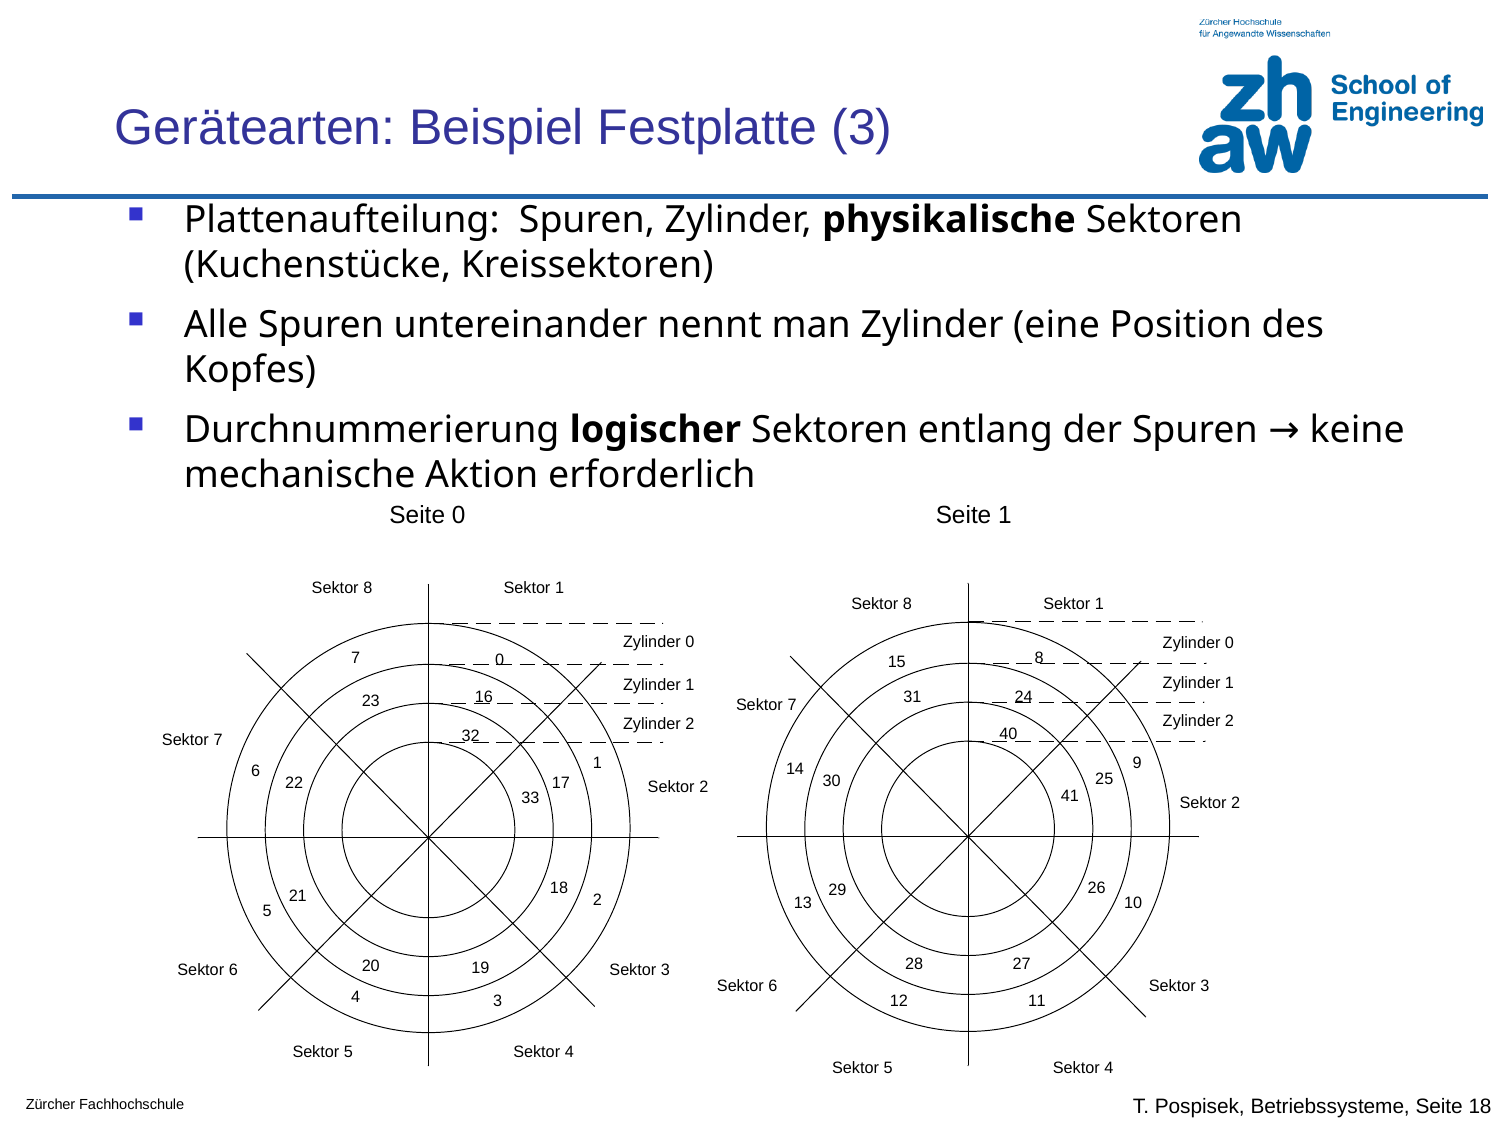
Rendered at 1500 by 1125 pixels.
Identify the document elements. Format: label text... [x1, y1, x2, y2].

picture [141, 484, 1261, 1087]
title Gerätearten: Beispiel Festplatte (3) [99, 50, 1379, 163]
picture [1199, 19, 1483, 173]
list Plattenaufteilung: Spuren, Zylinder, physikalische Sektoren (Kuchenstücke, Kreissektoren) Alle Spuren untereinander nennt man Zylinder (eine Position des Kopfes) Durchnummerierung logischer Sektoren entlang der Spuren → keine mechanische Aktion erforderlich [112, 187, 1463, 975]
